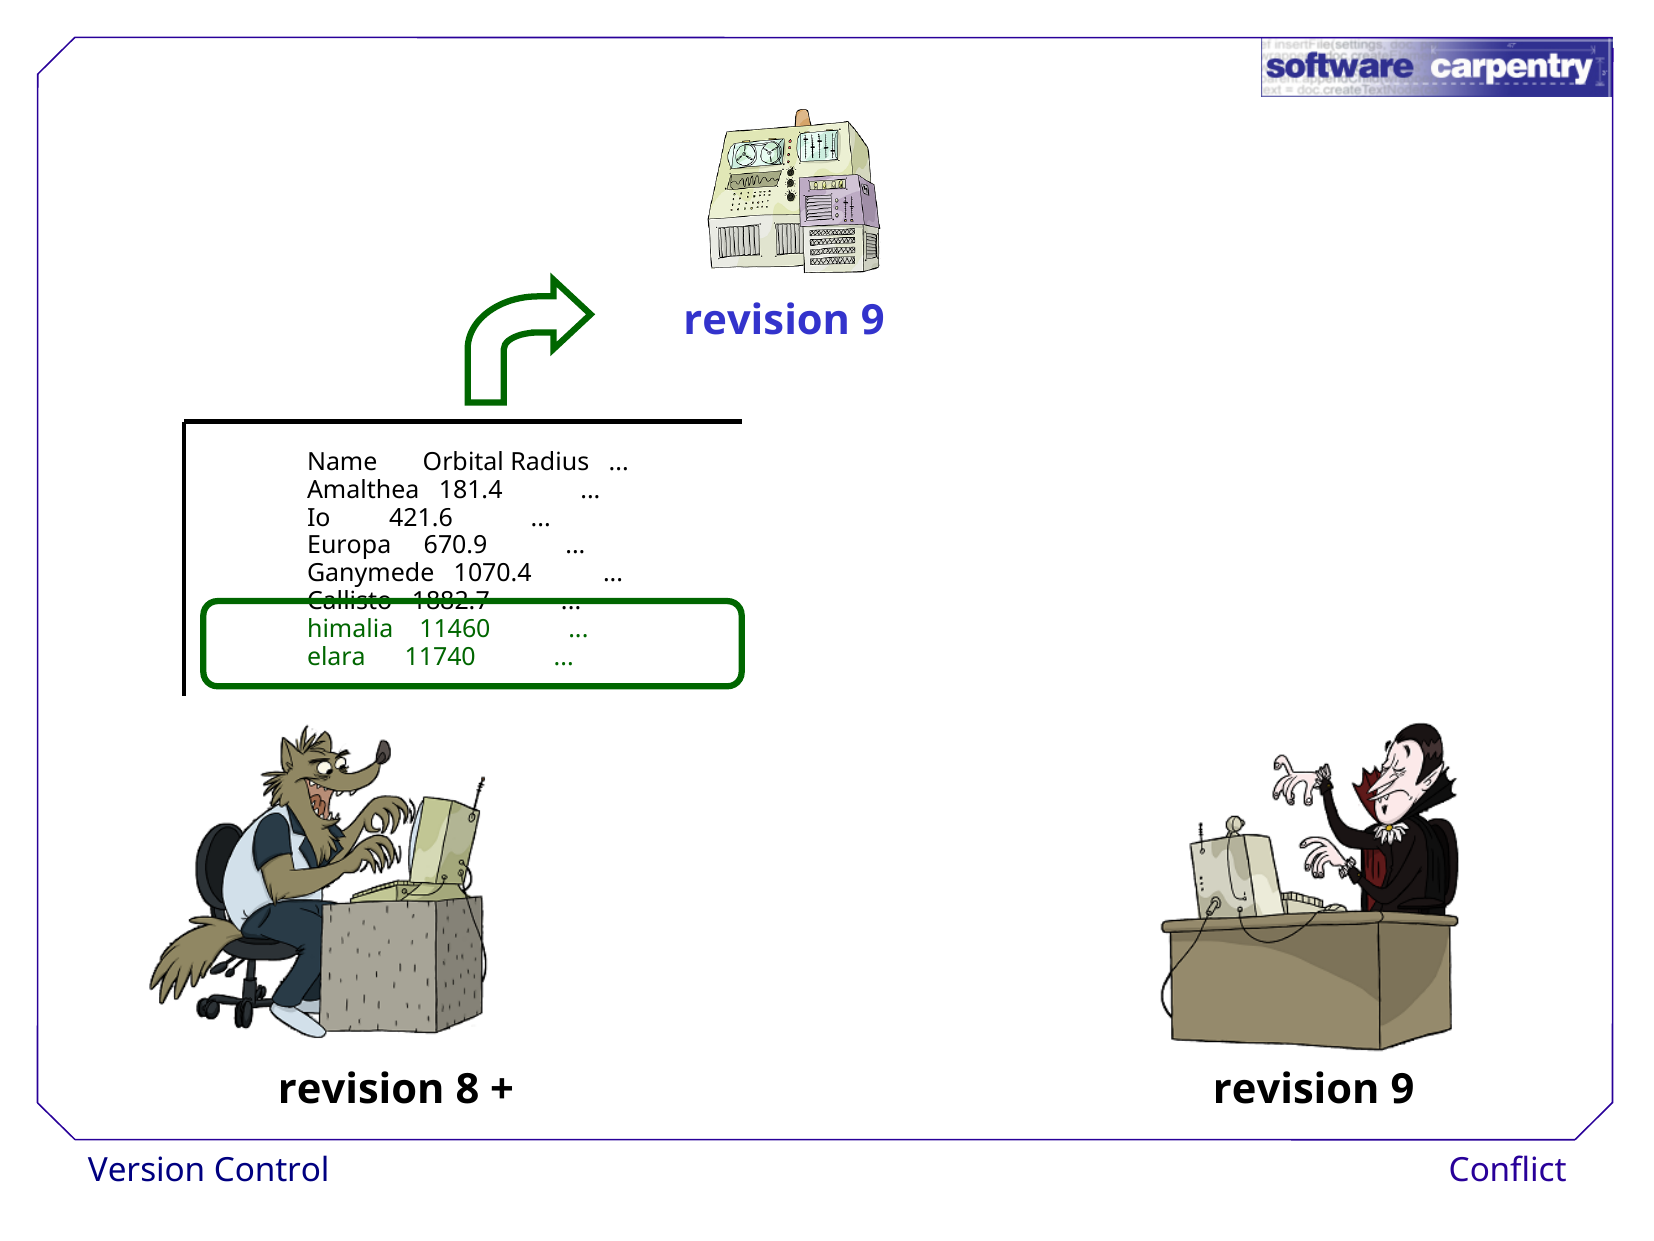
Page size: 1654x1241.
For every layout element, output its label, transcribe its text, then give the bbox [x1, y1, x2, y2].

picture [1148, 695, 1474, 1067]
text_box revision 9 [668, 289, 900, 352]
picture [137, 705, 516, 1069]
text_box revision 9 [1198, 1059, 1430, 1122]
picture [688, 90, 903, 286]
text_box Name Orbital Radius ... Amalthea 181.4 ... Io 421.6 ... Europa 670.9 ... Ganymede 1070.4 ... Callisto 1882.7 ... himalia 11460 ... elara 11740 ... [292, 440, 645, 597]
text_box Name Orbital Radius ... Amalthea 181.4 ... Io 421.6 ... Europa 670.9 ... Ganymede 1070.4 ... Callisto 1882.7 ... himalia 11460 ... elara 11740 ... [292, 605, 645, 679]
picture [1261, 39, 1613, 97]
text_box revision 8 + [263, 1059, 530, 1122]
